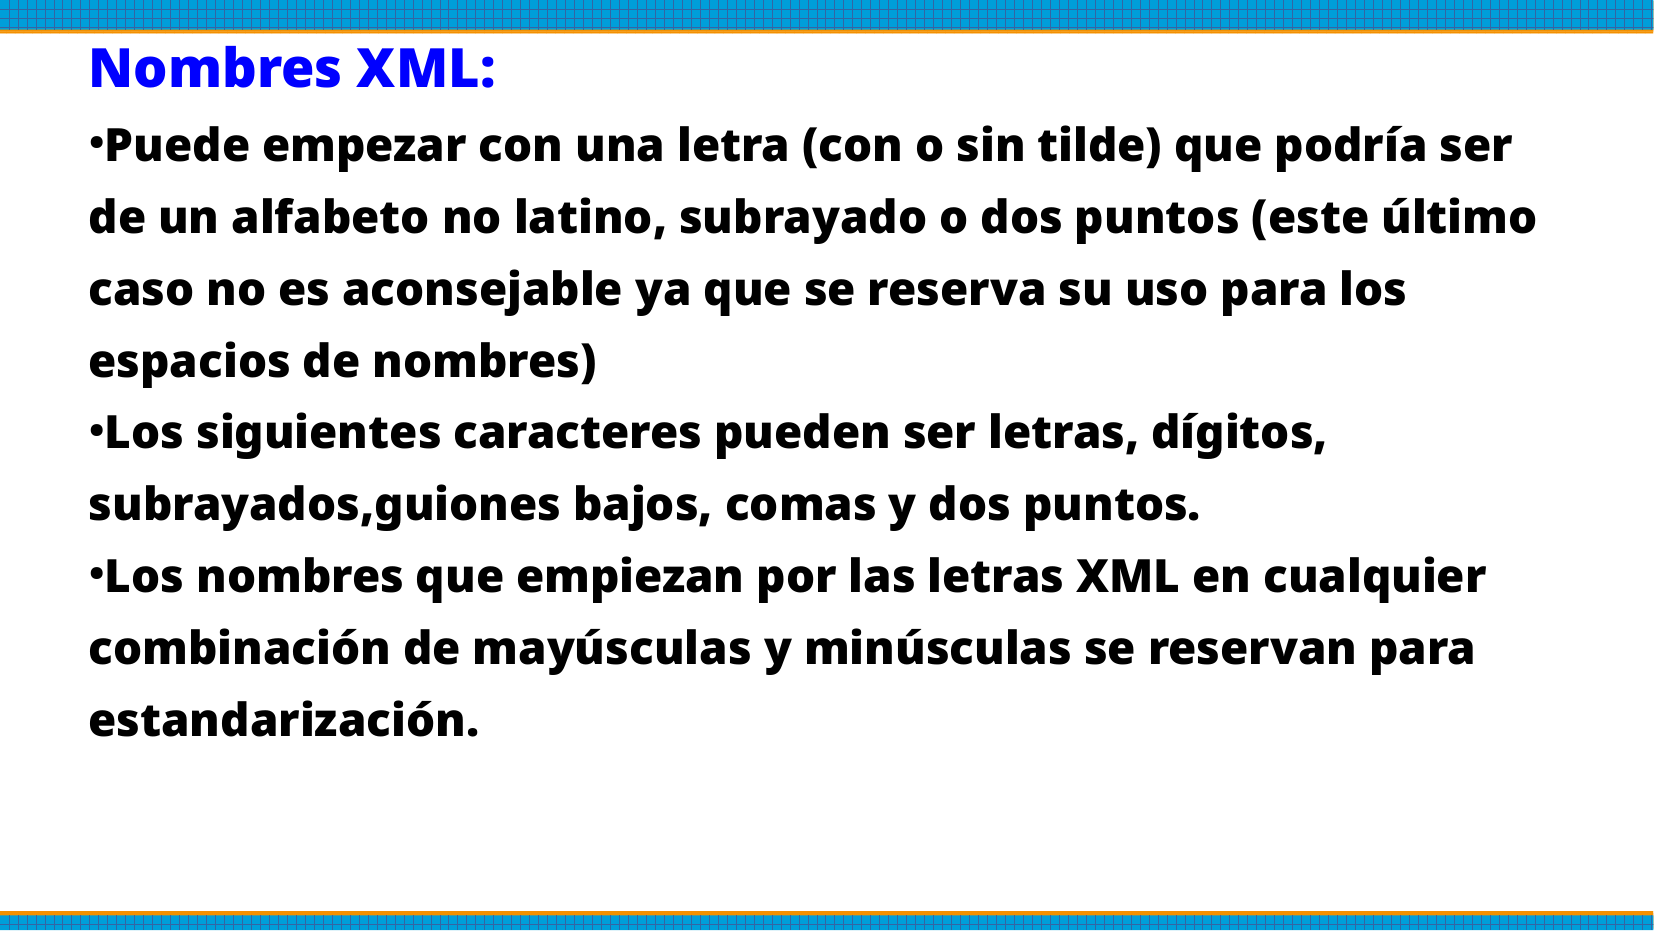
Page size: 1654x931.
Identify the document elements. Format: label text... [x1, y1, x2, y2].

subtitle Nombres XML: Puede empezar con una letra (con o sin tilde) que podría ser de un alfabeto no latino, subrayado o dos puntos (este último caso no es aconsejable ya que se reserva su uso para los espacios de nombres) Los siguientes caracteres pueden ser letras, dígitos, subrayados,guiones bajos, comas y dos puntos. Los nombres que empiezan por las letras XML en cualquier combinación de mayúsculas y minúsculas se reservan para estandarización. [88, 44, 1565, 798]
